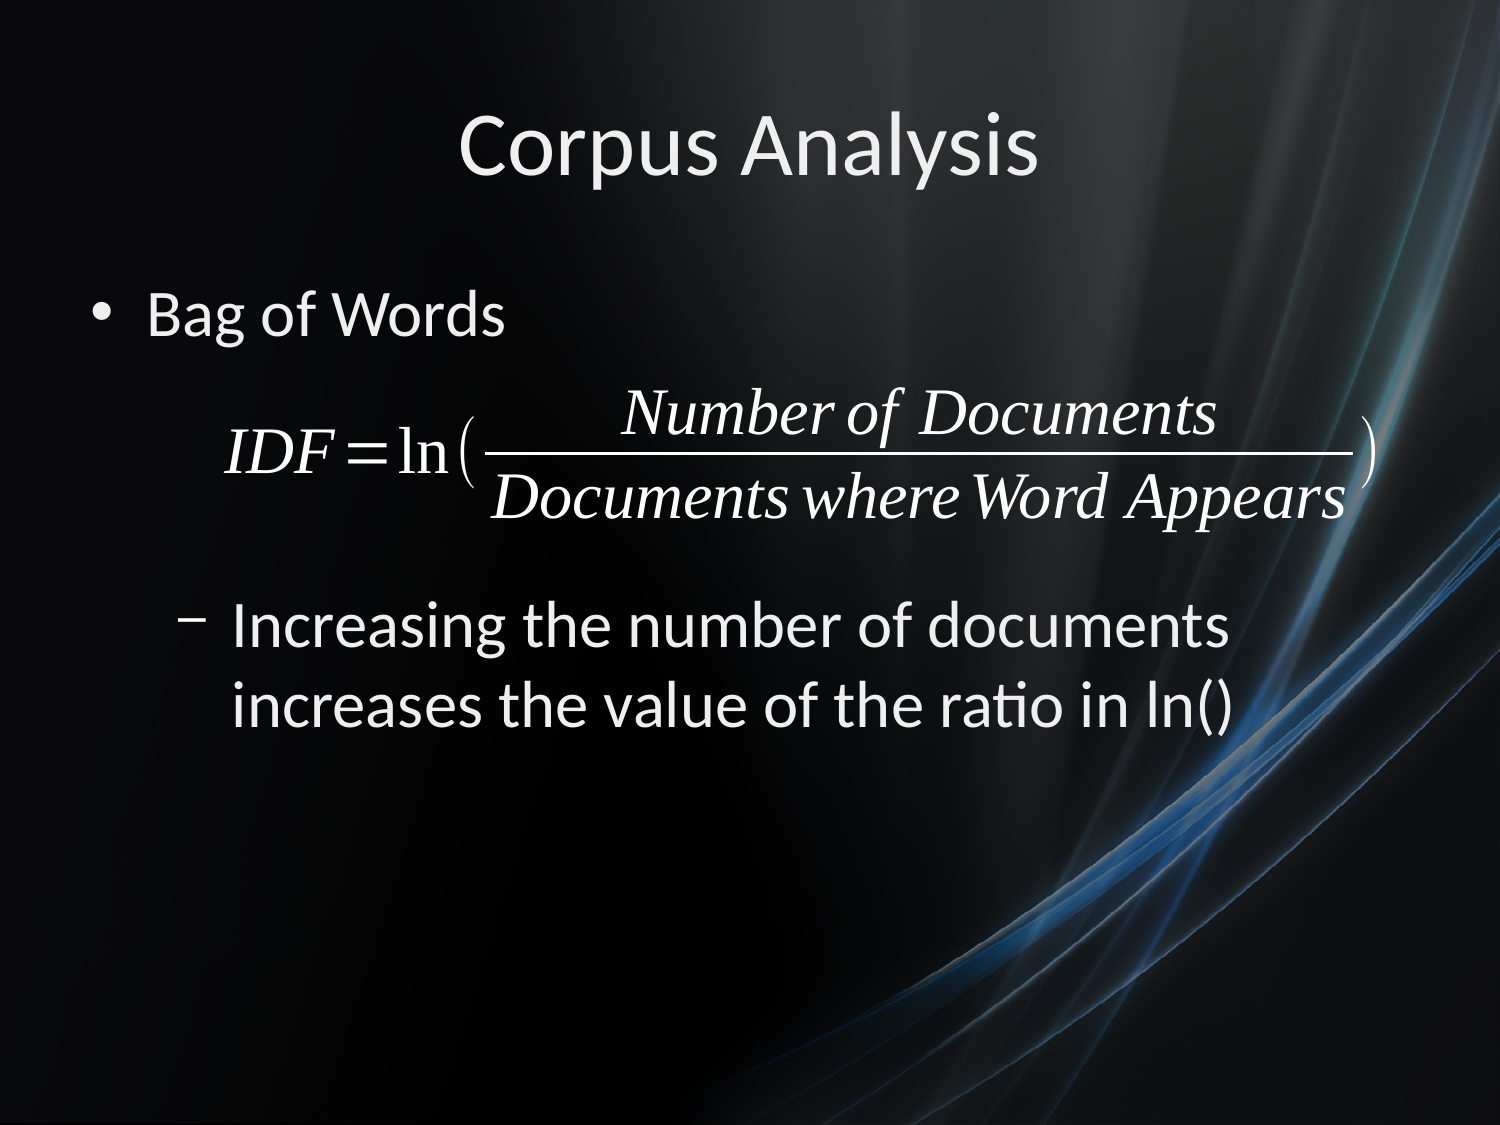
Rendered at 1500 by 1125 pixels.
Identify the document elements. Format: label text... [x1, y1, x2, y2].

chart [215, 375, 1388, 533]
title Corpus Analysis [75, 45, 1425, 233]
list Bag of Words Increasing the number of documents increases the value of the ratio in ln() [75, 262, 1426, 1005]
text_box [0, 0, 1500, 1125]
